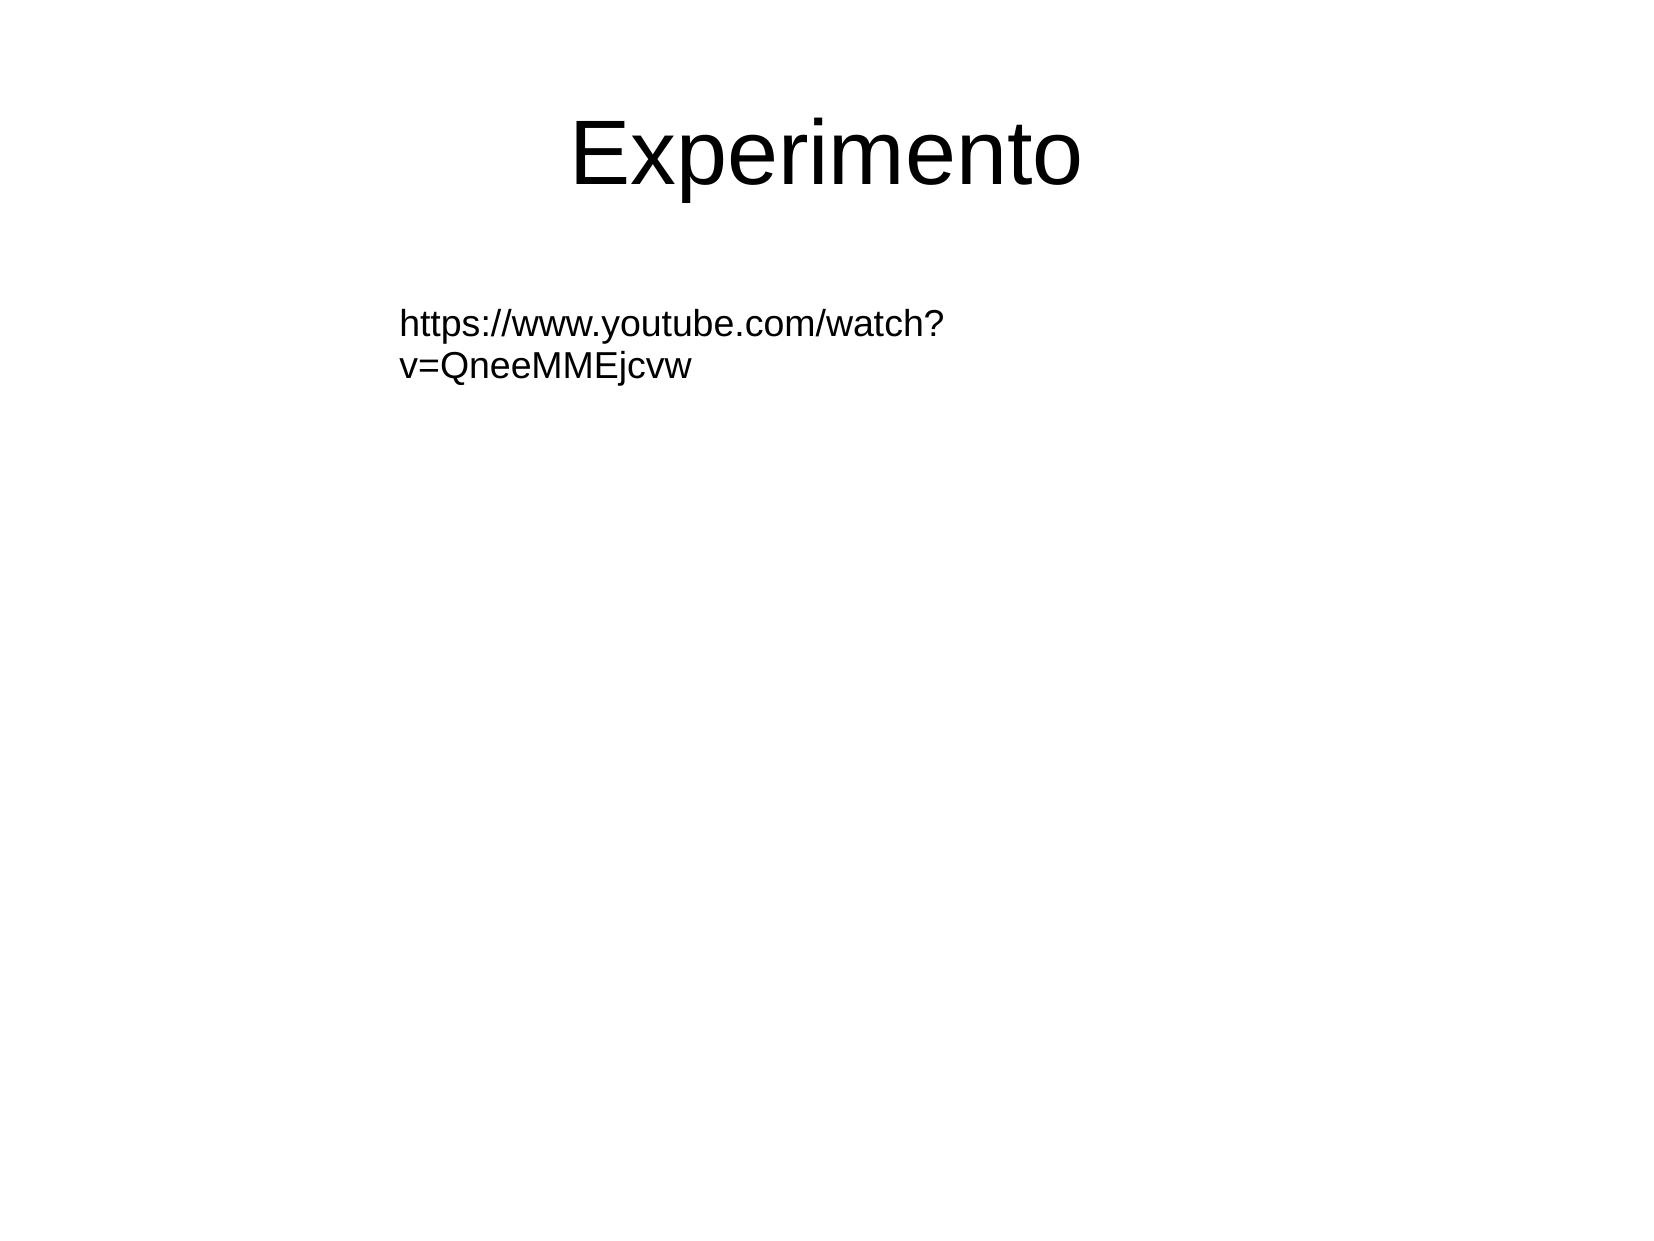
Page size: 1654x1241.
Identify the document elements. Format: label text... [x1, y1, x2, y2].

title Experimento [82, 49, 1571, 257]
text_box https://www.youtube.com/watch?v=QneeMMEjcvw [384, 295, 1252, 353]
